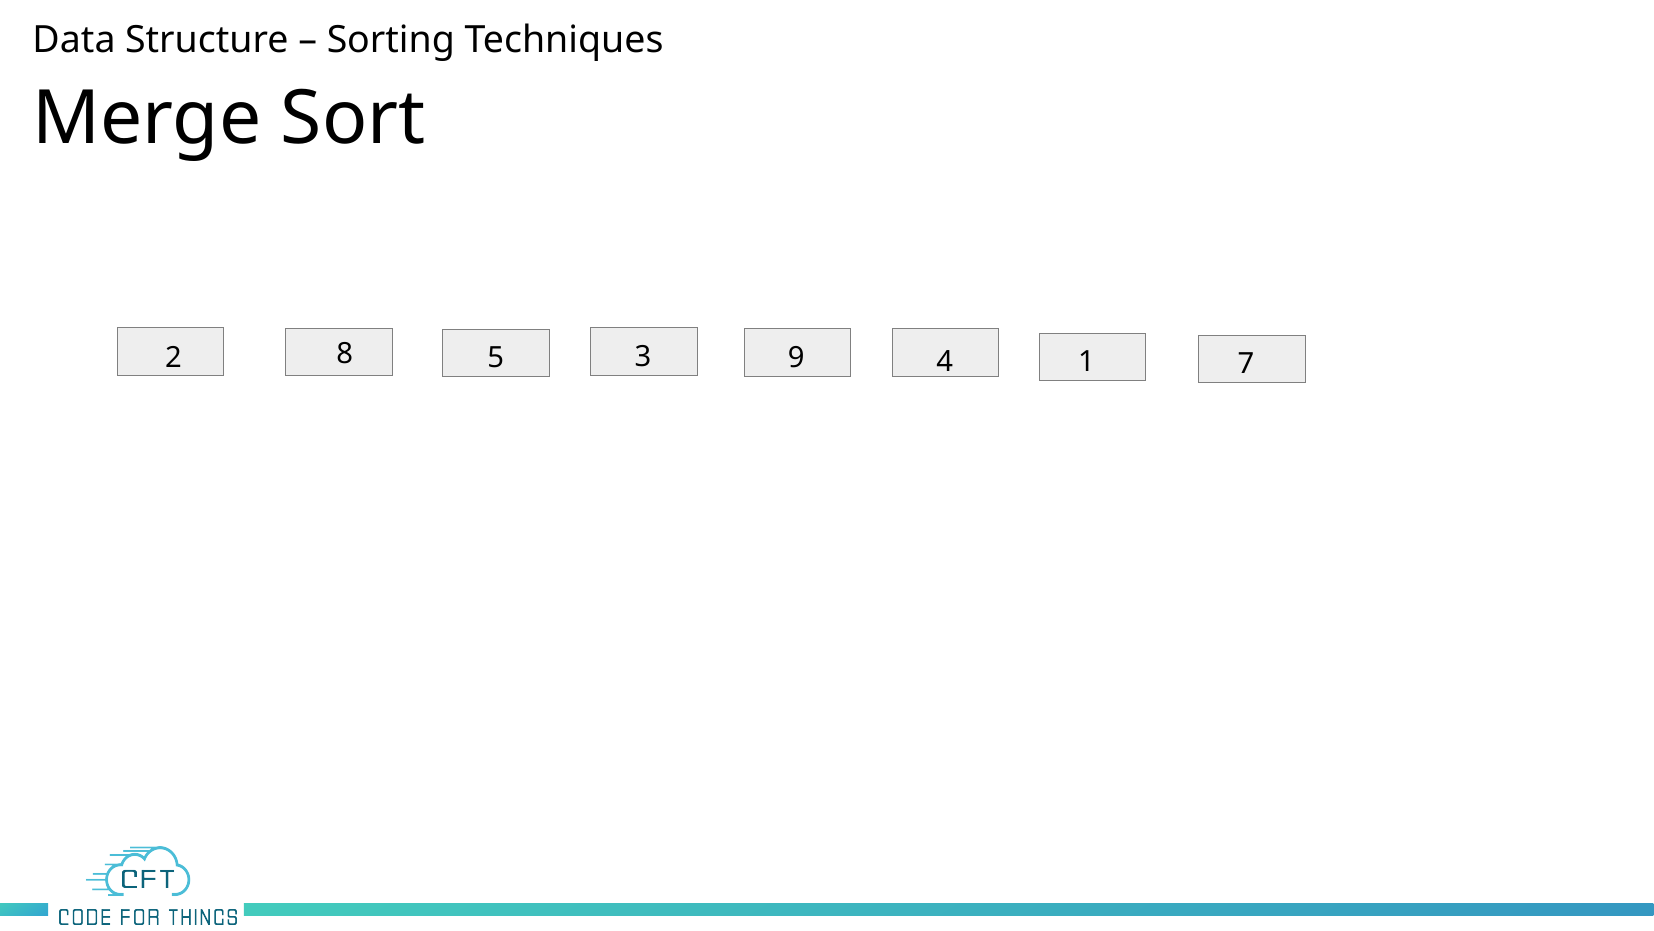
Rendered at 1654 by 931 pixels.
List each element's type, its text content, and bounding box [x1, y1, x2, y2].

text_box [117, 327, 224, 376]
text_box [668, 327, 698, 376]
text_box 5 [472, 329, 521, 379]
picture [59, 846, 237, 925]
text_box 2 [150, 329, 199, 379]
text_box [822, 328, 851, 377]
text_box [1112, 333, 1146, 381]
text_box [1039, 333, 1063, 381]
text_box 4 [921, 332, 980, 382]
text_box 8 [321, 324, 370, 374]
text_box [1271, 335, 1306, 383]
text_box 7 [1222, 335, 1271, 385]
text_box 9 [773, 328, 822, 379]
text_box [521, 329, 550, 377]
text_box 3 [619, 327, 668, 378]
title Data Structure – Sorting Techniques Merge Sort [32, 12, 1184, 166]
text_box [590, 327, 619, 376]
text_box [892, 328, 999, 377]
text_box 1 [1063, 333, 1112, 383]
text_box [1198, 335, 1222, 383]
text_box [744, 328, 773, 377]
text_box [442, 329, 472, 377]
text_box [285, 328, 393, 376]
